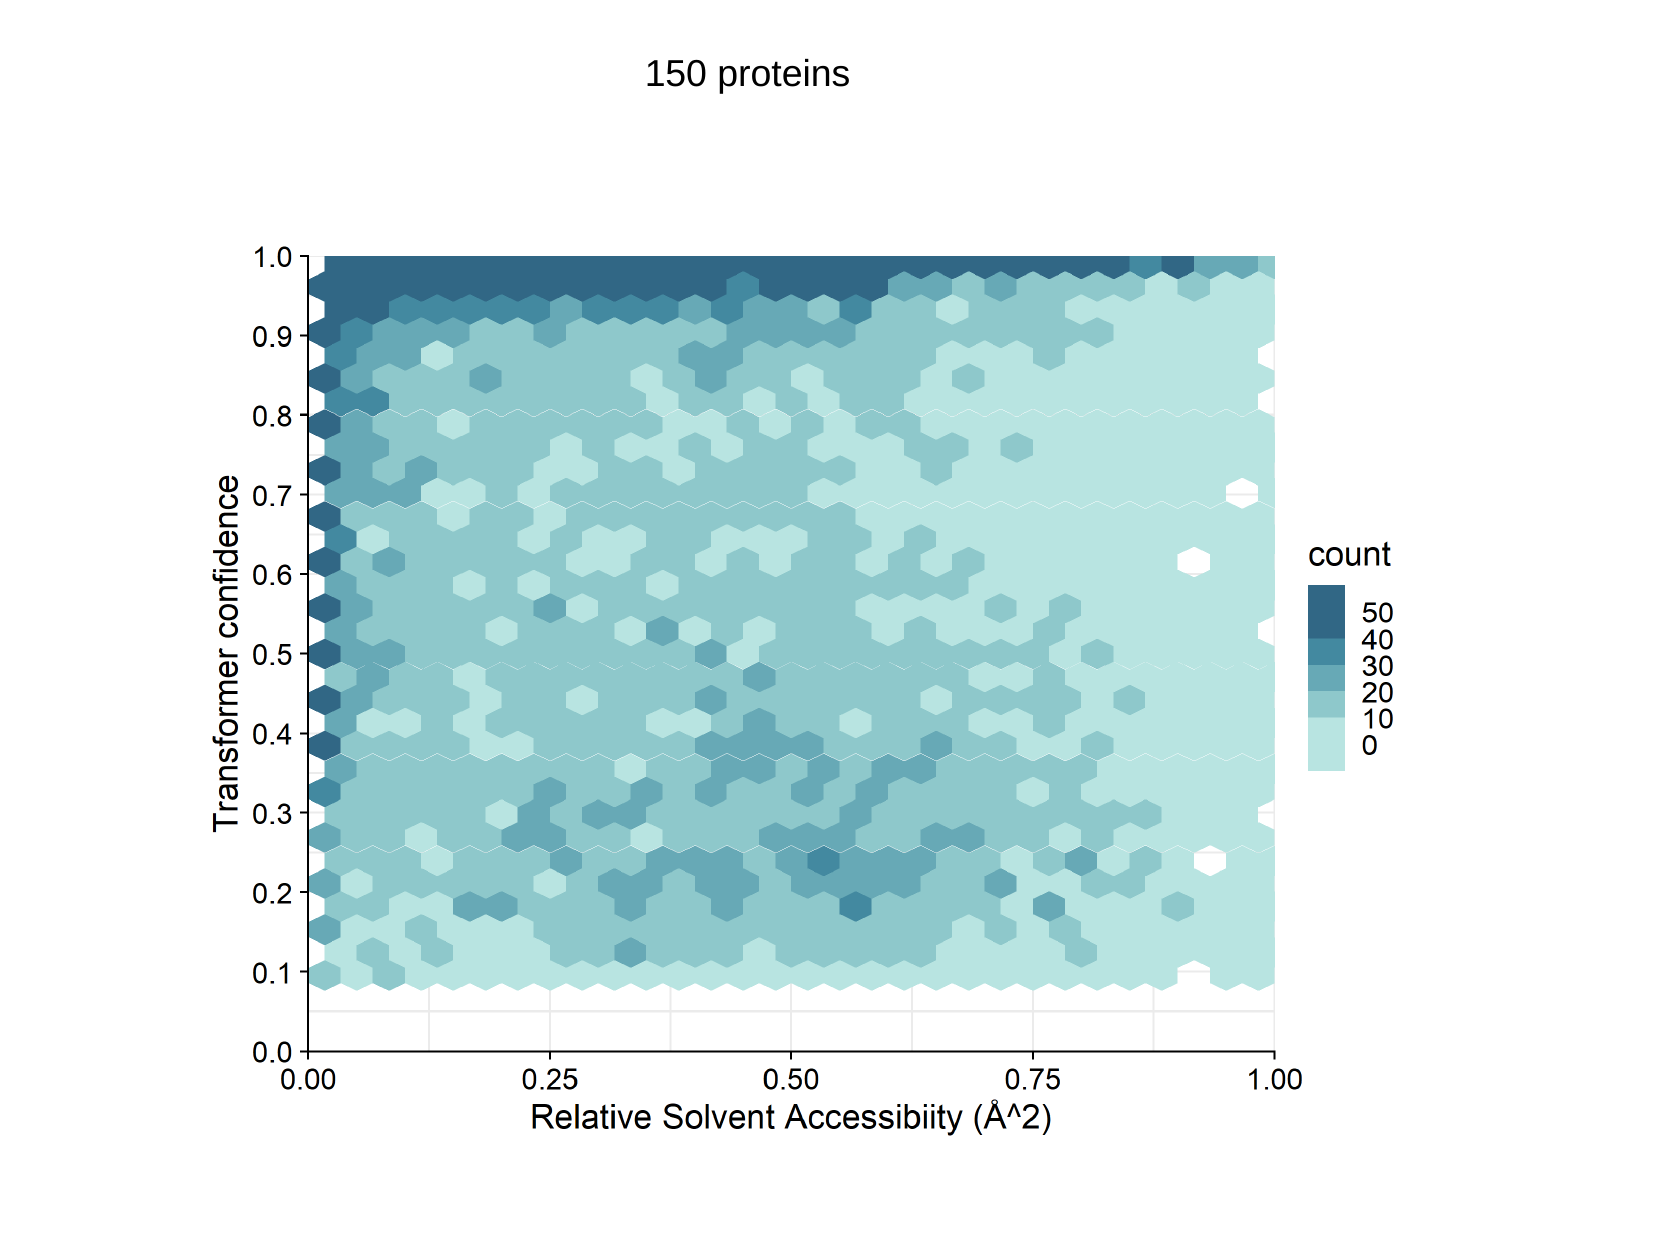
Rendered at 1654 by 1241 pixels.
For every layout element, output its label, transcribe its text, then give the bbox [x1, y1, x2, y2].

text_box 150 proteins [630, 45, 1216, 102]
picture [195, 239, 1411, 1152]
